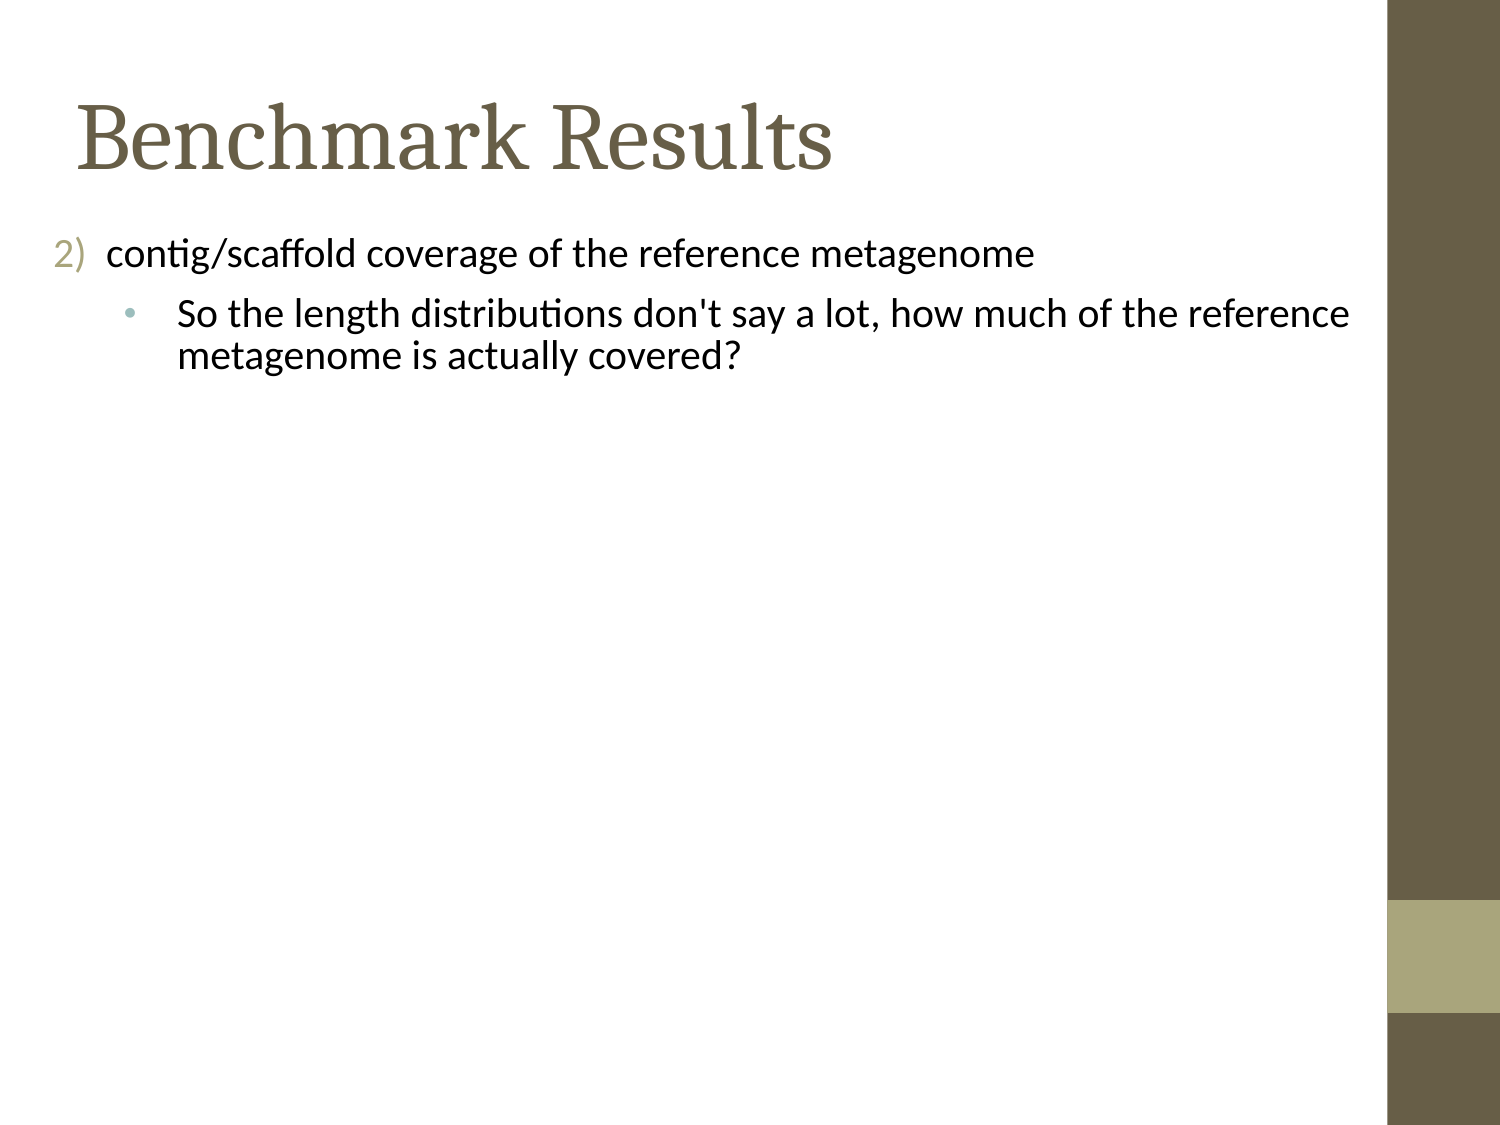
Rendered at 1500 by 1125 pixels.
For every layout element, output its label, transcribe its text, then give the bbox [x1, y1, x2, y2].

list contig/scaﬀold coverage of the reference metagenome So the length distributions don't say a lot, how much of the reference metagenome is actually covered? [35, 236, 1382, 1063]
title Benchmark Results [75, 82, 1326, 195]
